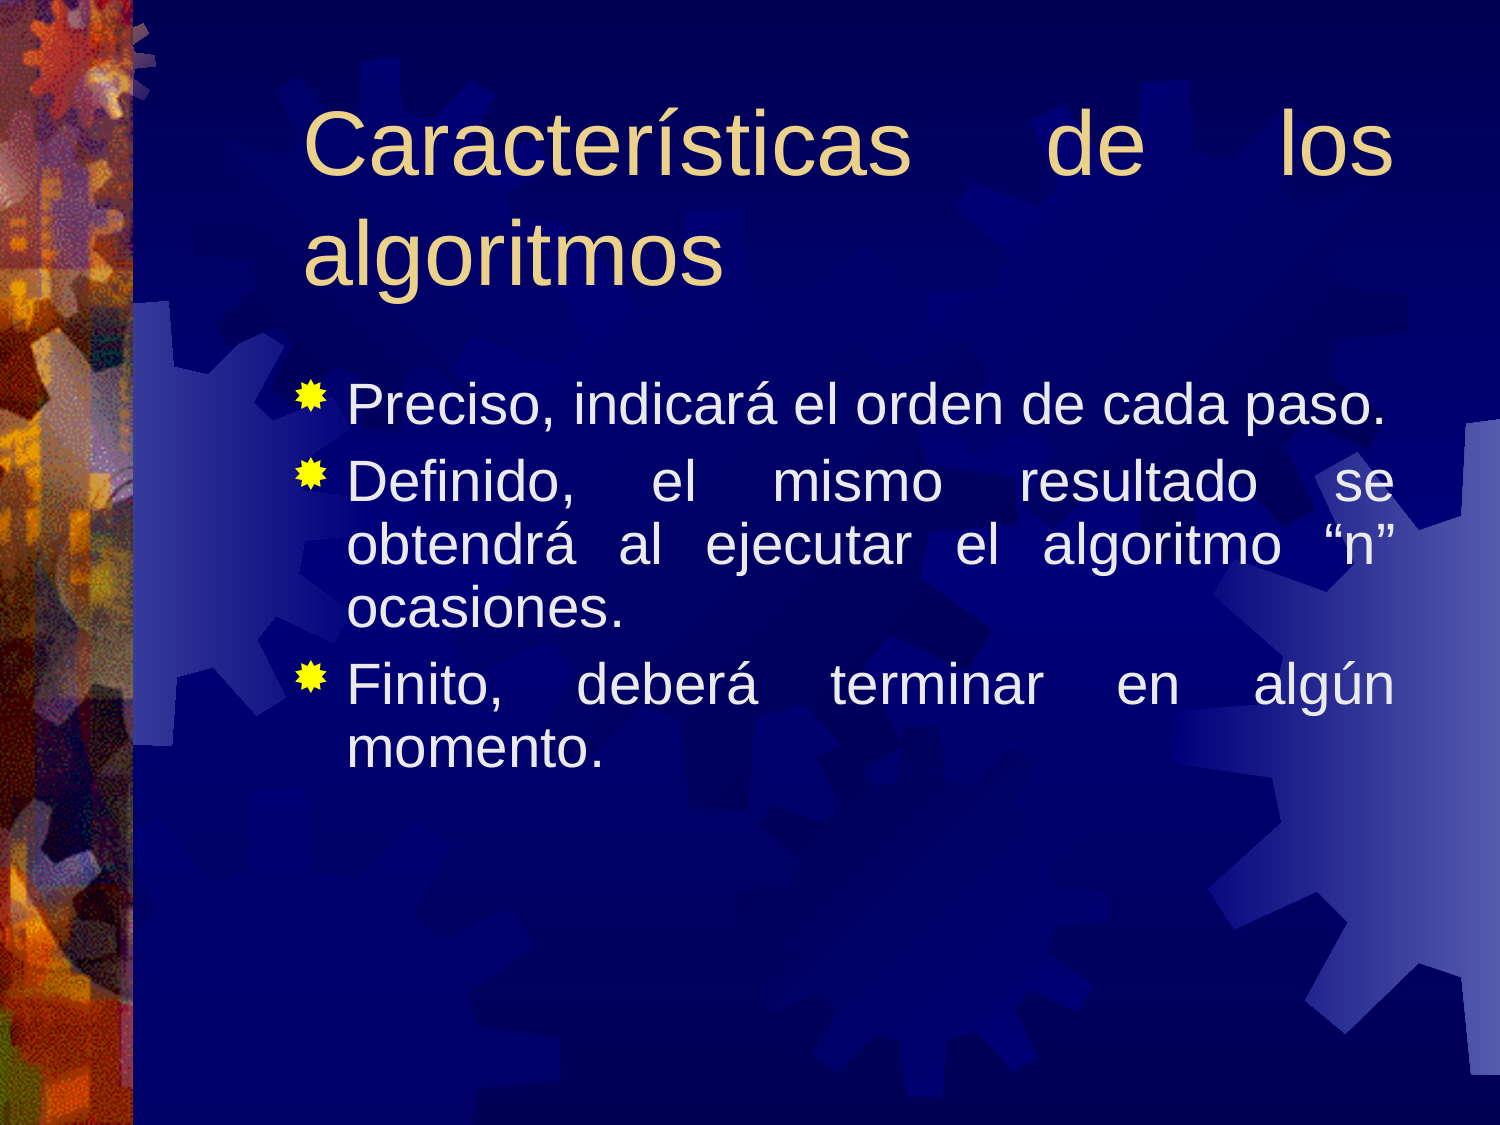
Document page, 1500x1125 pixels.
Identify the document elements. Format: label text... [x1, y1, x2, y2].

list Preciso, indicará el orden de cada paso. Definido, el mismo resultado se obtendrá al ejecutar el algoritmo “n” ocasiones. Finito, deberá terminar en algún momento. [274, 366, 1413, 813]
title Características de los algoritmos [287, 99, 1413, 288]
picture [0, 0, 133, 1125]
